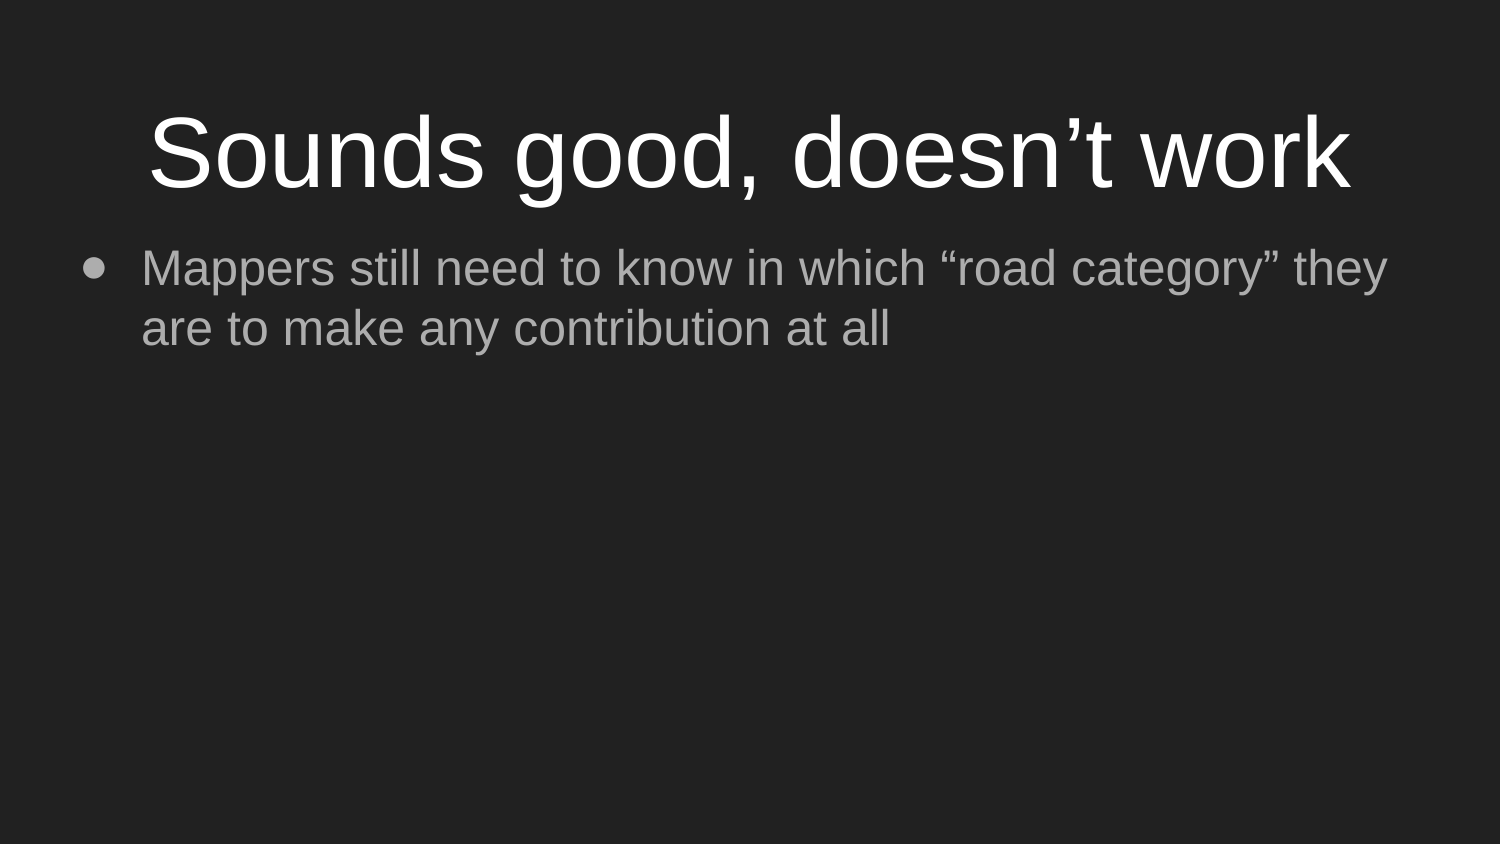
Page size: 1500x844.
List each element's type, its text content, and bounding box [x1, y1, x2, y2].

list Mappers still need to know in which “road category” they are to make any contribution at all [51, 220, 1449, 787]
title Sounds good, doesn’t work [51, 72, 1449, 220]
